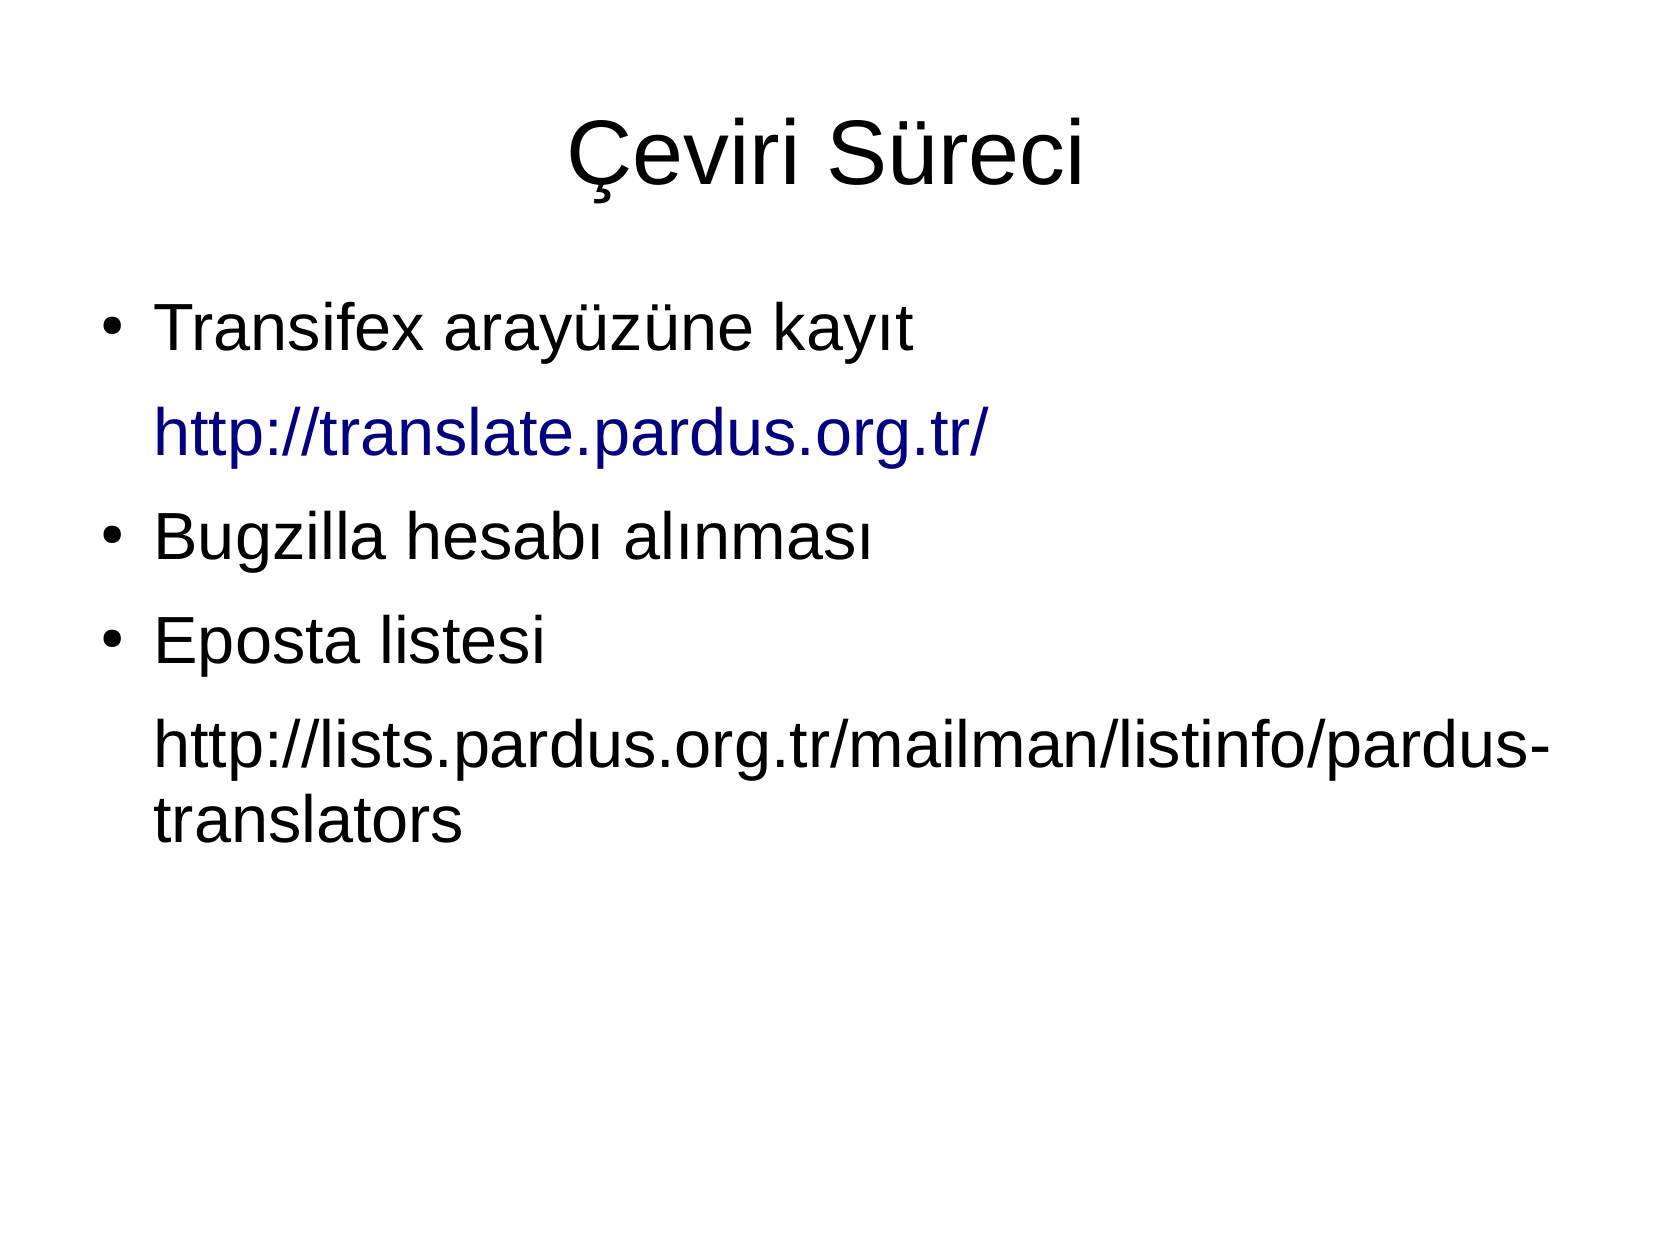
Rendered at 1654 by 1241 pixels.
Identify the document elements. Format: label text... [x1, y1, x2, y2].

title Çeviri Süreci [82, 49, 1571, 257]
list Transifex arayüzüne kayıt http://translate.pardus.org.tr/ Bugzilla hesabı alınması Eposta listesi http://lists.pardus.org.tr/mailman/listinfo/pardus-translators [82, 290, 1571, 1109]
